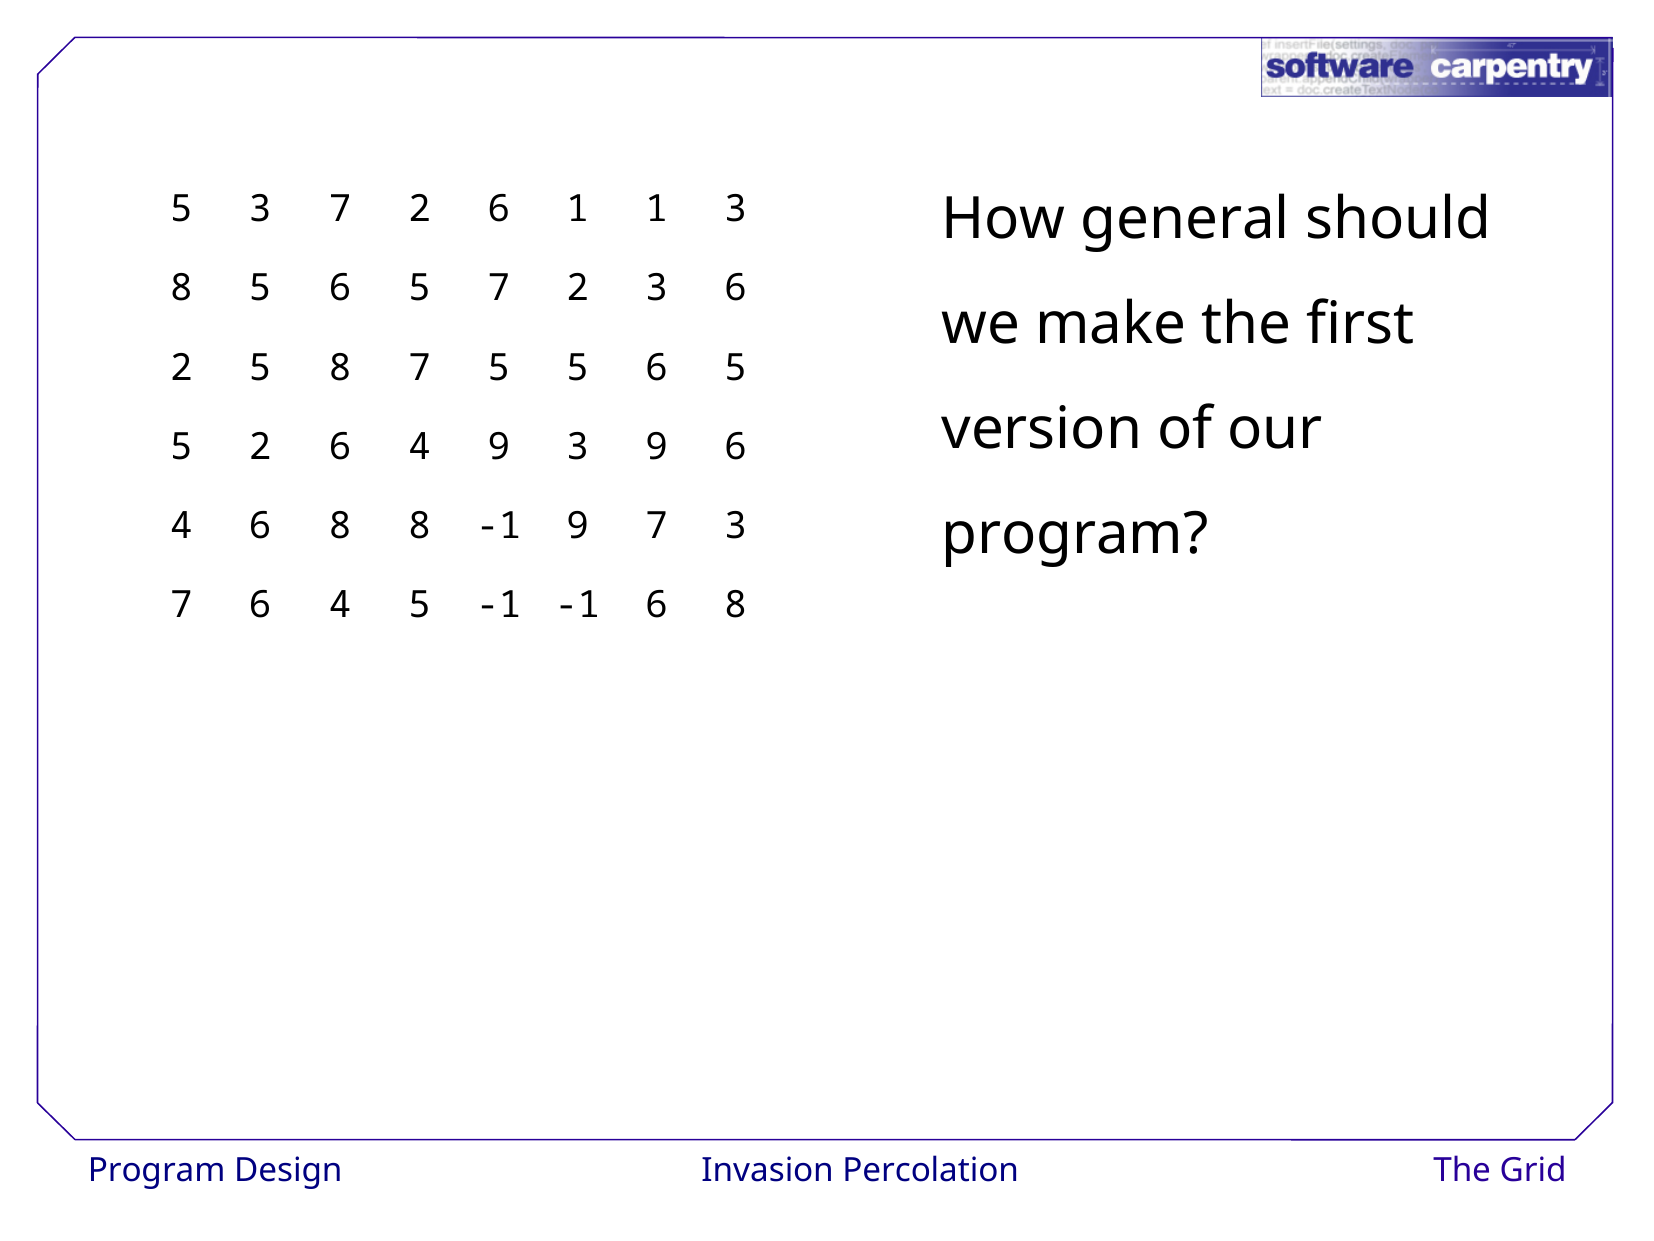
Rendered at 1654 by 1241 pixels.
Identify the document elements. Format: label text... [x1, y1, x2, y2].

table_cell 4 [380, 404, 459, 483]
table_cell 7 [380, 326, 459, 404]
table_cell 6 [617, 326, 696, 404]
table_cell 7 [459, 245, 538, 326]
table_cell 4 [142, 483, 221, 562]
table_cell 3 [617, 245, 696, 326]
table_header 2 [380, 166, 459, 245]
table_cell 2 [142, 326, 221, 404]
table_cell 6 [696, 404, 775, 483]
table_header 6 [459, 166, 538, 245]
table_cell 5 [142, 404, 221, 483]
table_cell 6 [300, 404, 380, 483]
table_cell 6 [300, 245, 380, 326]
table_cell 9 [459, 404, 538, 483]
table_cell 5 [538, 326, 617, 404]
table_cell 8 [380, 483, 459, 562]
table_cell 8 [696, 562, 775, 641]
table_cell 6 [221, 562, 300, 641]
table_cell 3 [538, 404, 617, 483]
table_header 1 [617, 166, 696, 245]
table_cell 3 [696, 483, 775, 562]
table_cell 6 [617, 562, 696, 641]
table_header 5 [142, 166, 221, 245]
table_cell -1 [459, 562, 538, 641]
table_cell 8 [300, 483, 380, 562]
table_cell 5 [459, 326, 538, 404]
table_cell -1 [459, 483, 538, 562]
table_cell 5 [221, 326, 300, 404]
table_cell 8 [300, 326, 380, 404]
table_cell 9 [617, 404, 696, 483]
table_cell 4 [300, 562, 380, 641]
table_cell 7 [142, 562, 221, 641]
text_box How general should we make the first version of our program? [926, 137, 1507, 574]
table_header 1 [538, 166, 617, 245]
table_cell 6 [696, 245, 775, 326]
table_cell 2 [538, 245, 617, 326]
table_cell 8 [142, 245, 221, 326]
table_cell 5 [380, 245, 459, 326]
table_cell 6 [221, 483, 300, 562]
table_header 3 [221, 166, 300, 245]
table_header 3 [696, 166, 775, 245]
table_cell 5 [696, 326, 775, 404]
table_cell 7 [617, 483, 696, 562]
table_cell 5 [221, 245, 300, 326]
table_cell 2 [221, 404, 300, 483]
picture [1261, 39, 1613, 97]
table_cell 9 [538, 483, 617, 562]
table_header 7 [300, 166, 380, 245]
table_cell -1 [538, 562, 617, 641]
table_cell 5 [380, 562, 459, 641]
